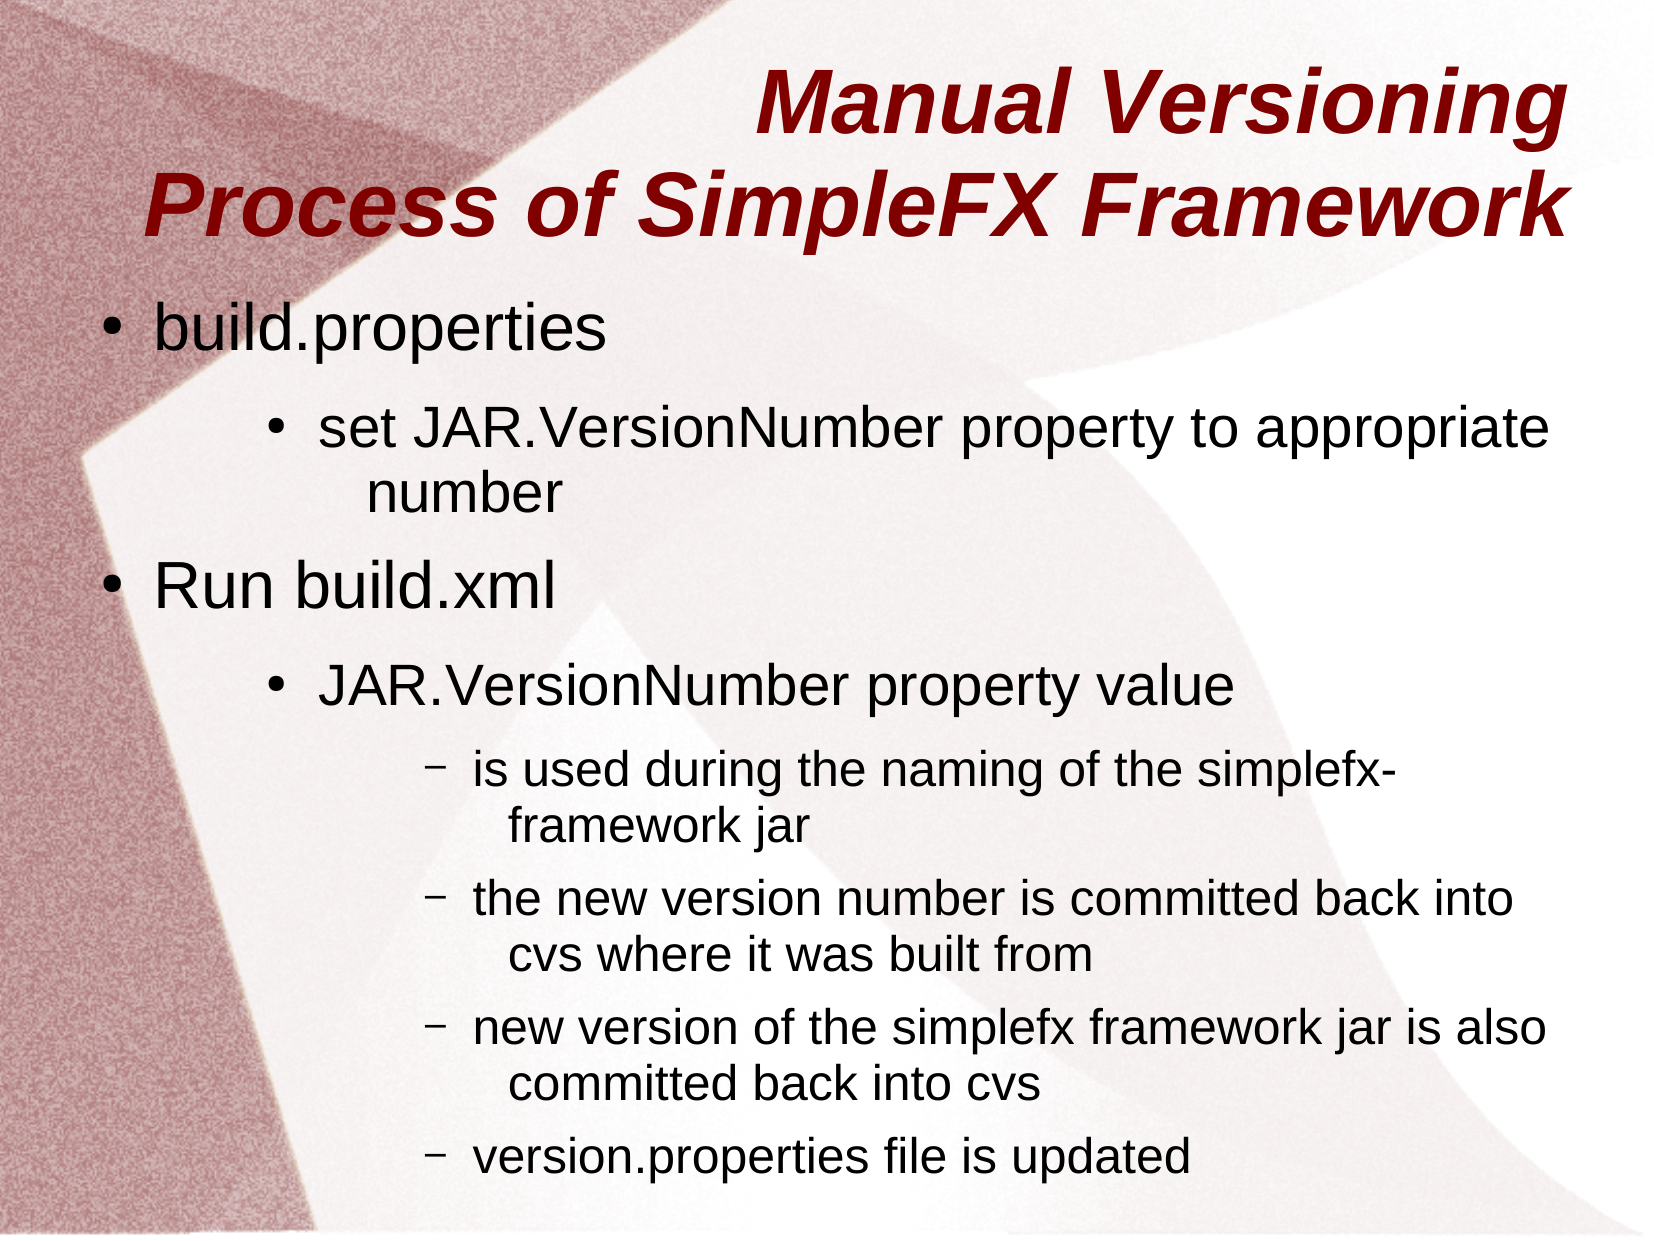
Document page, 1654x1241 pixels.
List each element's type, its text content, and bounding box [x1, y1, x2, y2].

title Manual Versioning Process of SimpleFX Framework [82, 50, 1571, 256]
list build.properties set JAR.VersionNumber property to appropriate number Run build.xml JAR.VersionNumber property value is used during the naming of the simplefx-framework jar the new version number is committed back into cvs where it was built from new version of the simplefx framework jar is also committed back into cvs version.properties file is updated [82, 290, 1571, 1184]
picture [0, 0, 1654, 1241]
